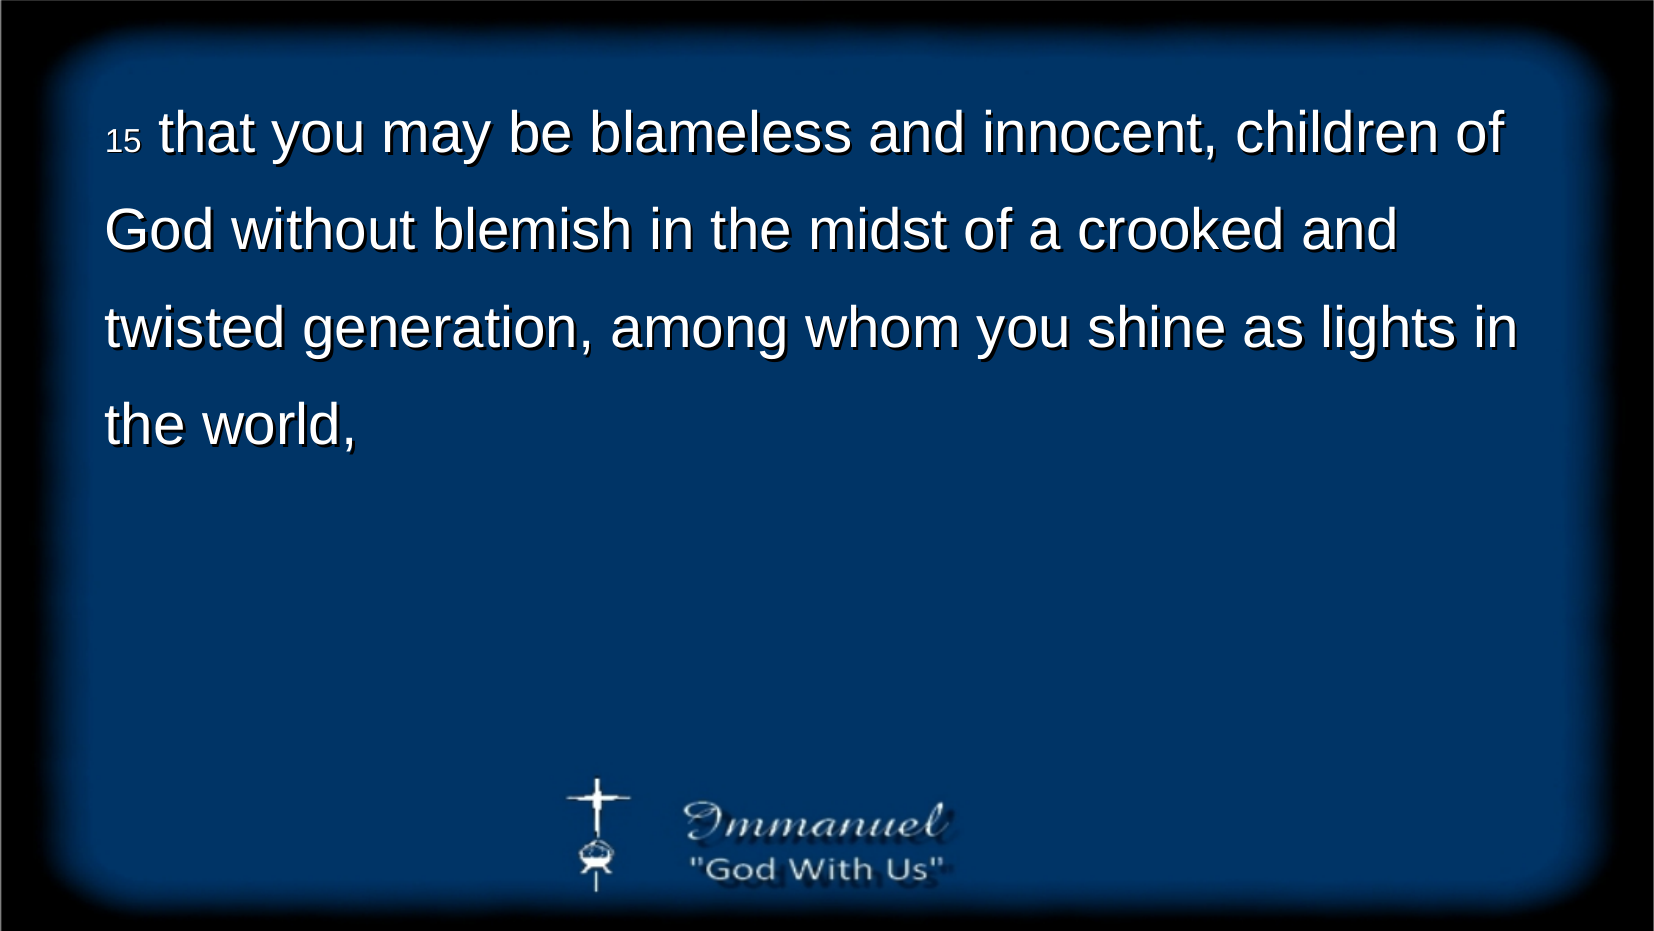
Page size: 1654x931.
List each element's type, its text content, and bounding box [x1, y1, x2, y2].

text_box 15 that you may be blameless and innocent, children of God without blemish in the midst of a crooked and twisted generation, among whom you shine as lights in the world, [90, 60, 1576, 432]
picture [0, 0, 1654, 931]
